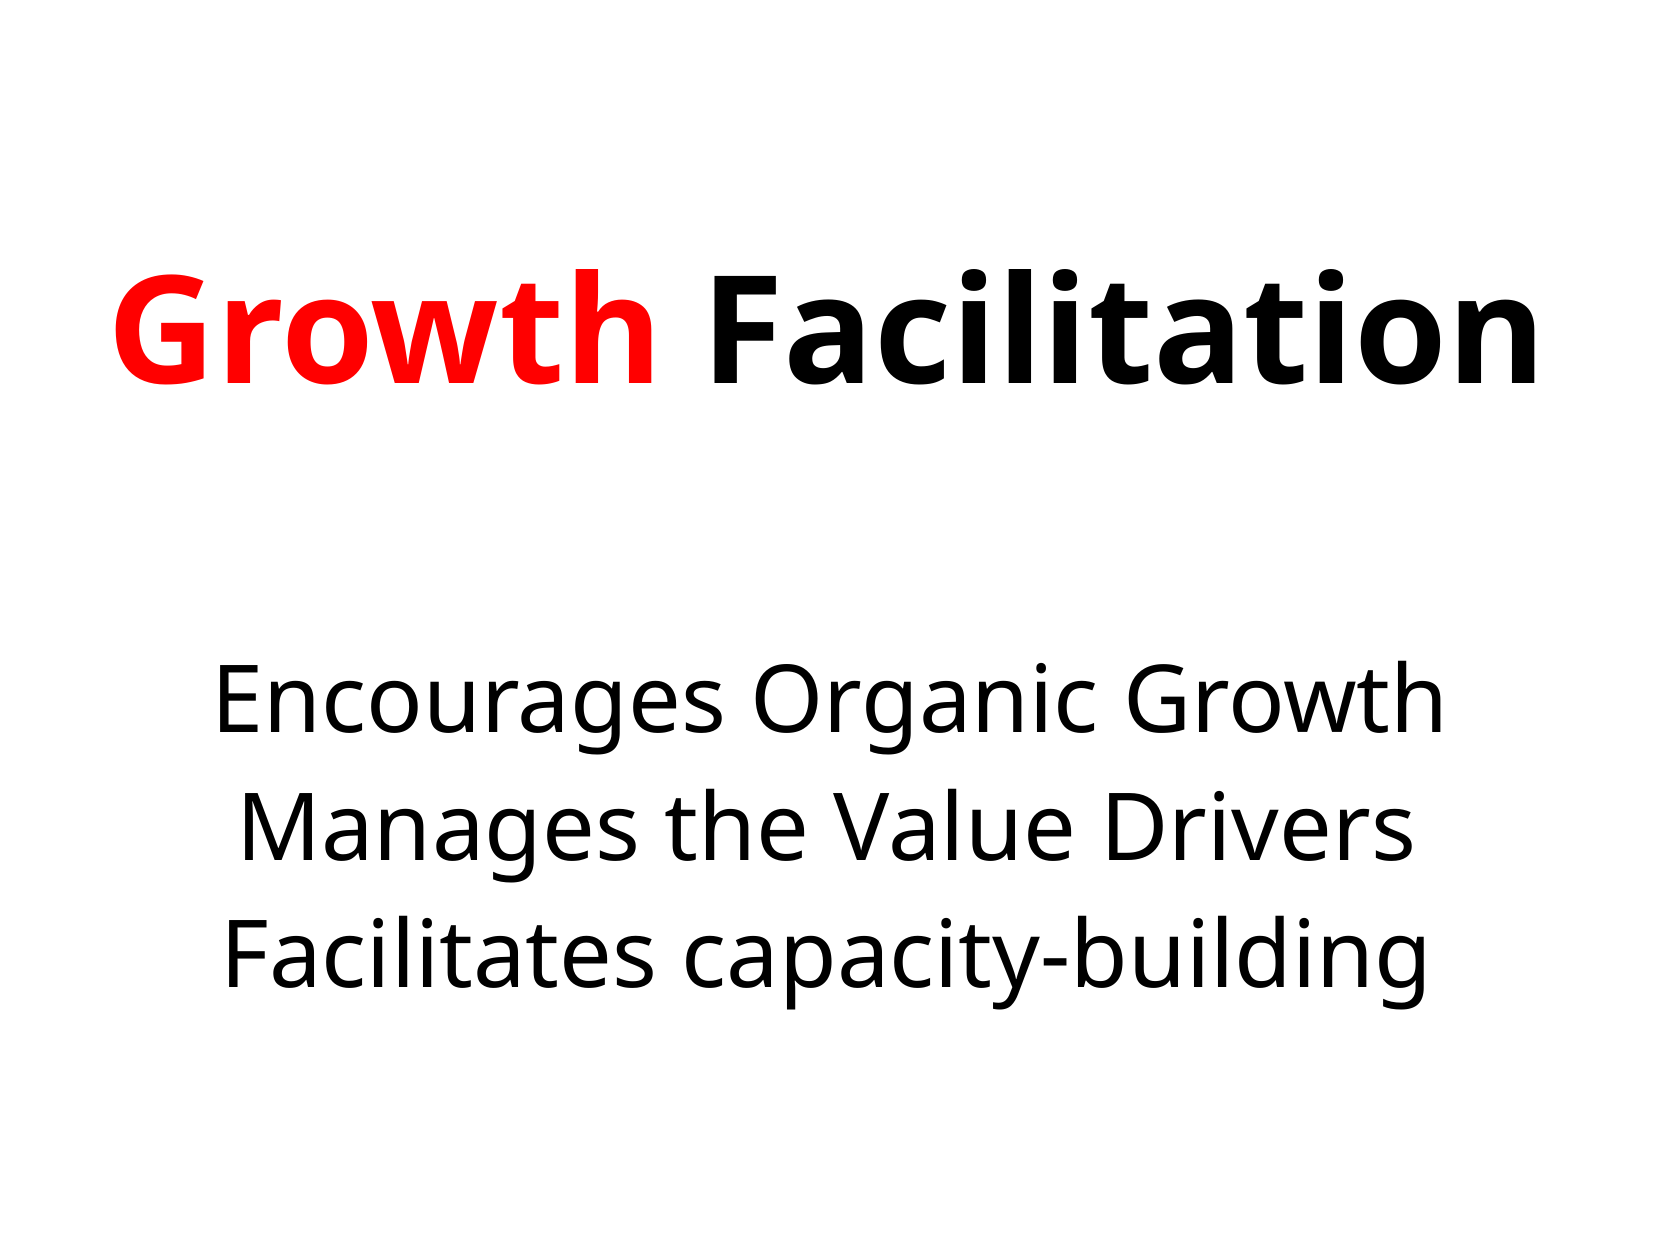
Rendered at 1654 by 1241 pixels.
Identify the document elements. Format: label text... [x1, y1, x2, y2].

title Growth Facilitation Encourages Organic Growth Manages the Value Drivers Facilitates capacity-building [59, 57, 1595, 1182]
